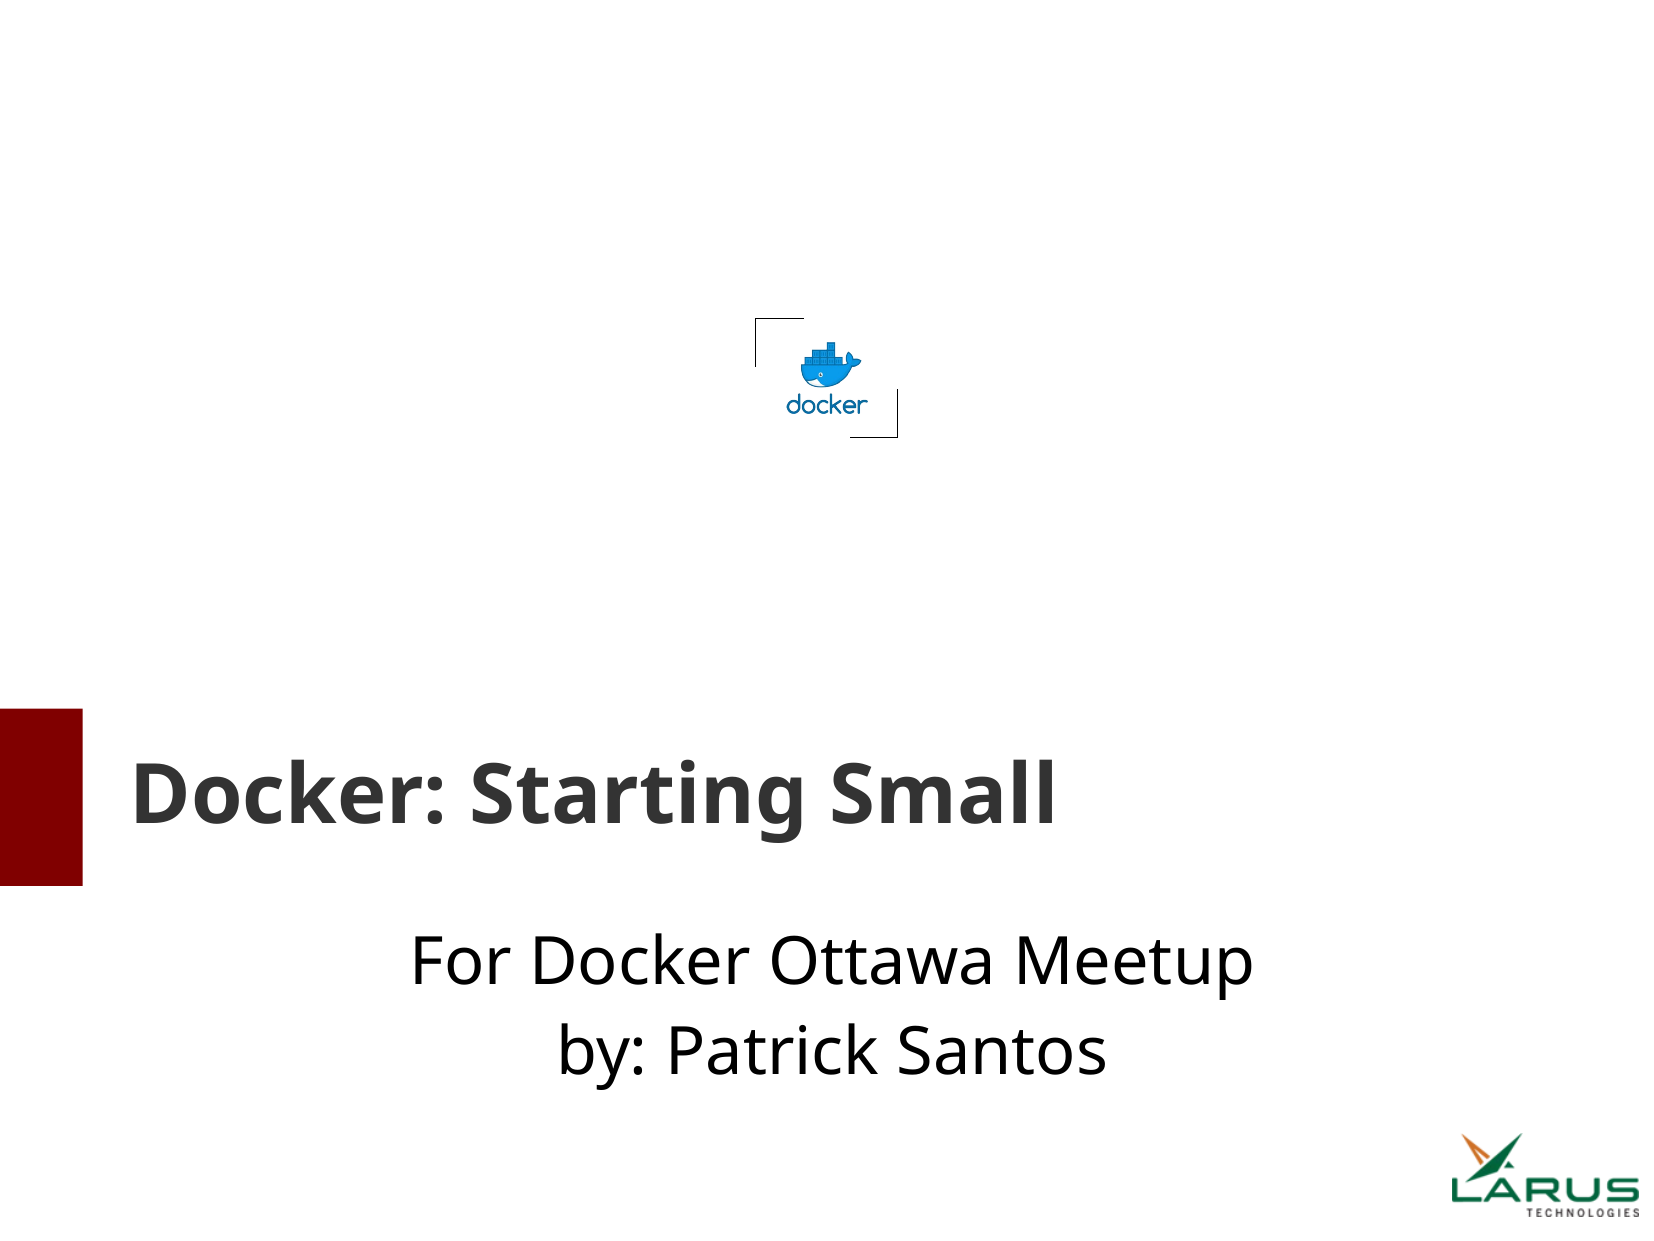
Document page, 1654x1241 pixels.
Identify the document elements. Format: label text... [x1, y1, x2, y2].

picture [786, 342, 868, 414]
picture [832, 405, 838, 414]
subtitle For Docker Ottawa Meetup by: Patrick Santos [129, 912, 1536, 1186]
picture [1452, 1133, 1639, 1217]
title Docker: Starting Small [129, 673, 1536, 910]
